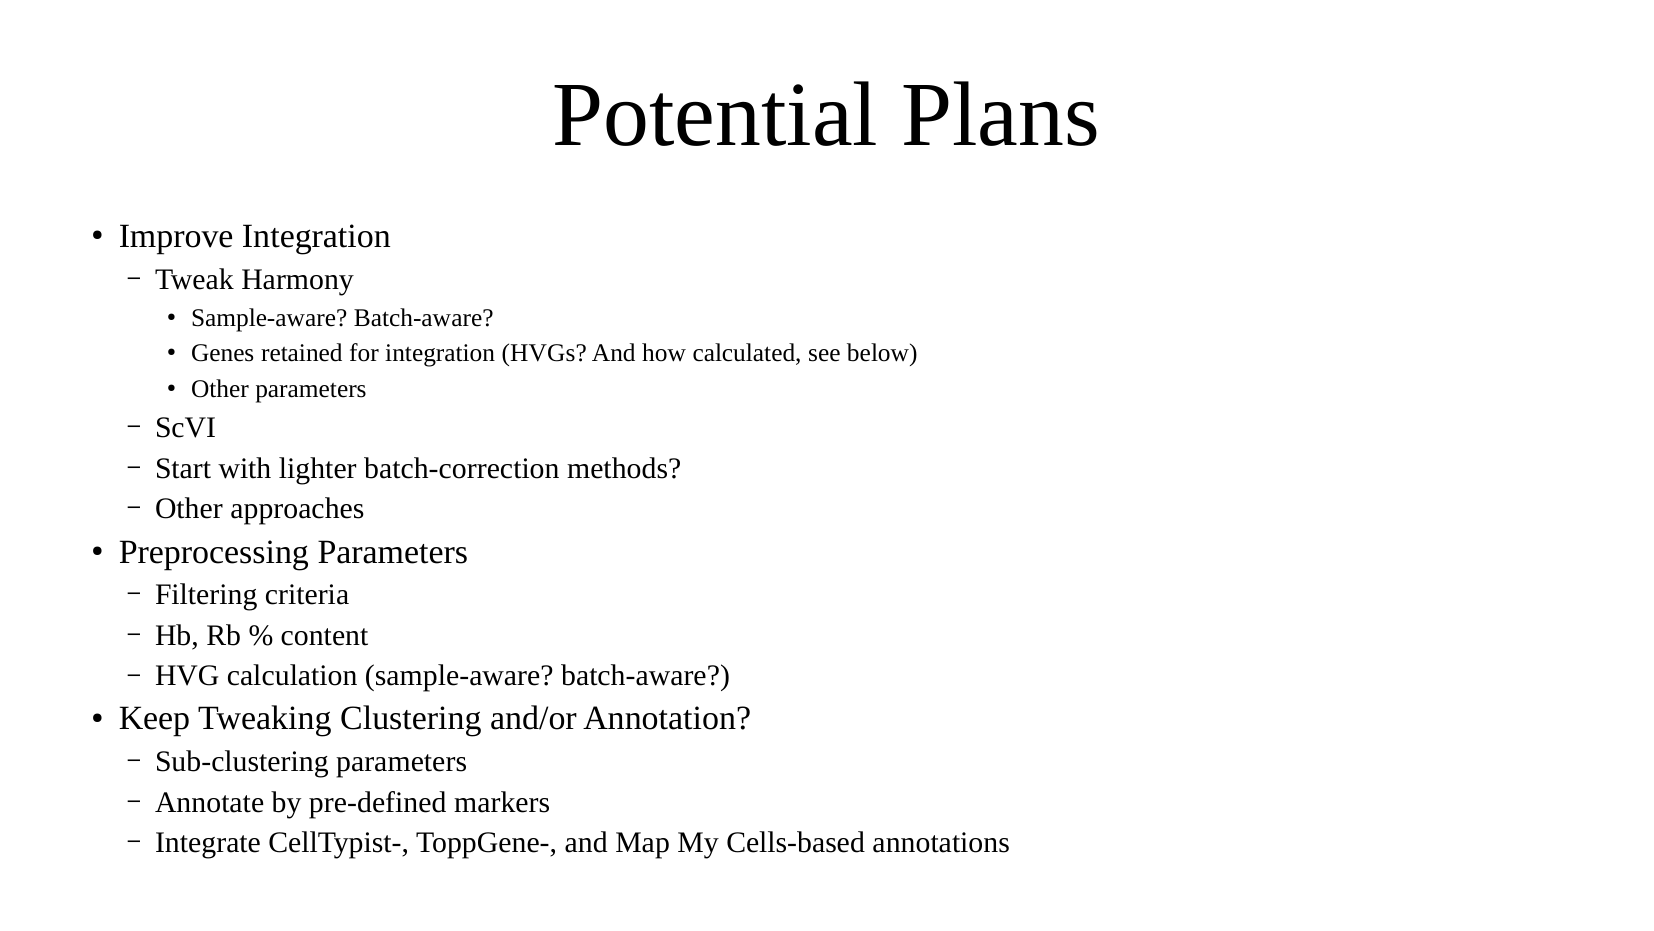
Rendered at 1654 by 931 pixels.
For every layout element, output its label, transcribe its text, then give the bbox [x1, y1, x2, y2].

title Potential Plans [82, 37, 1571, 193]
list Improve Integration Tweak Harmony Sample-aware? Batch-aware? Genes retained for integration (HVGs? And how calculated, see below) Other parameters ScVI Start with lighter batch-correction methods? Other approaches Preprocessing Parameters Filtering criteria Hb, Rb % content HVG calculation (sample-aware? batch-aware?) Keep Tweaking Clustering and/or Annotation? Sub-clustering parameters Annotate by pre-defined markers Integrate CellTypist-, ToppGene-, and Map My Cells-based annotations [82, 217, 1571, 863]
